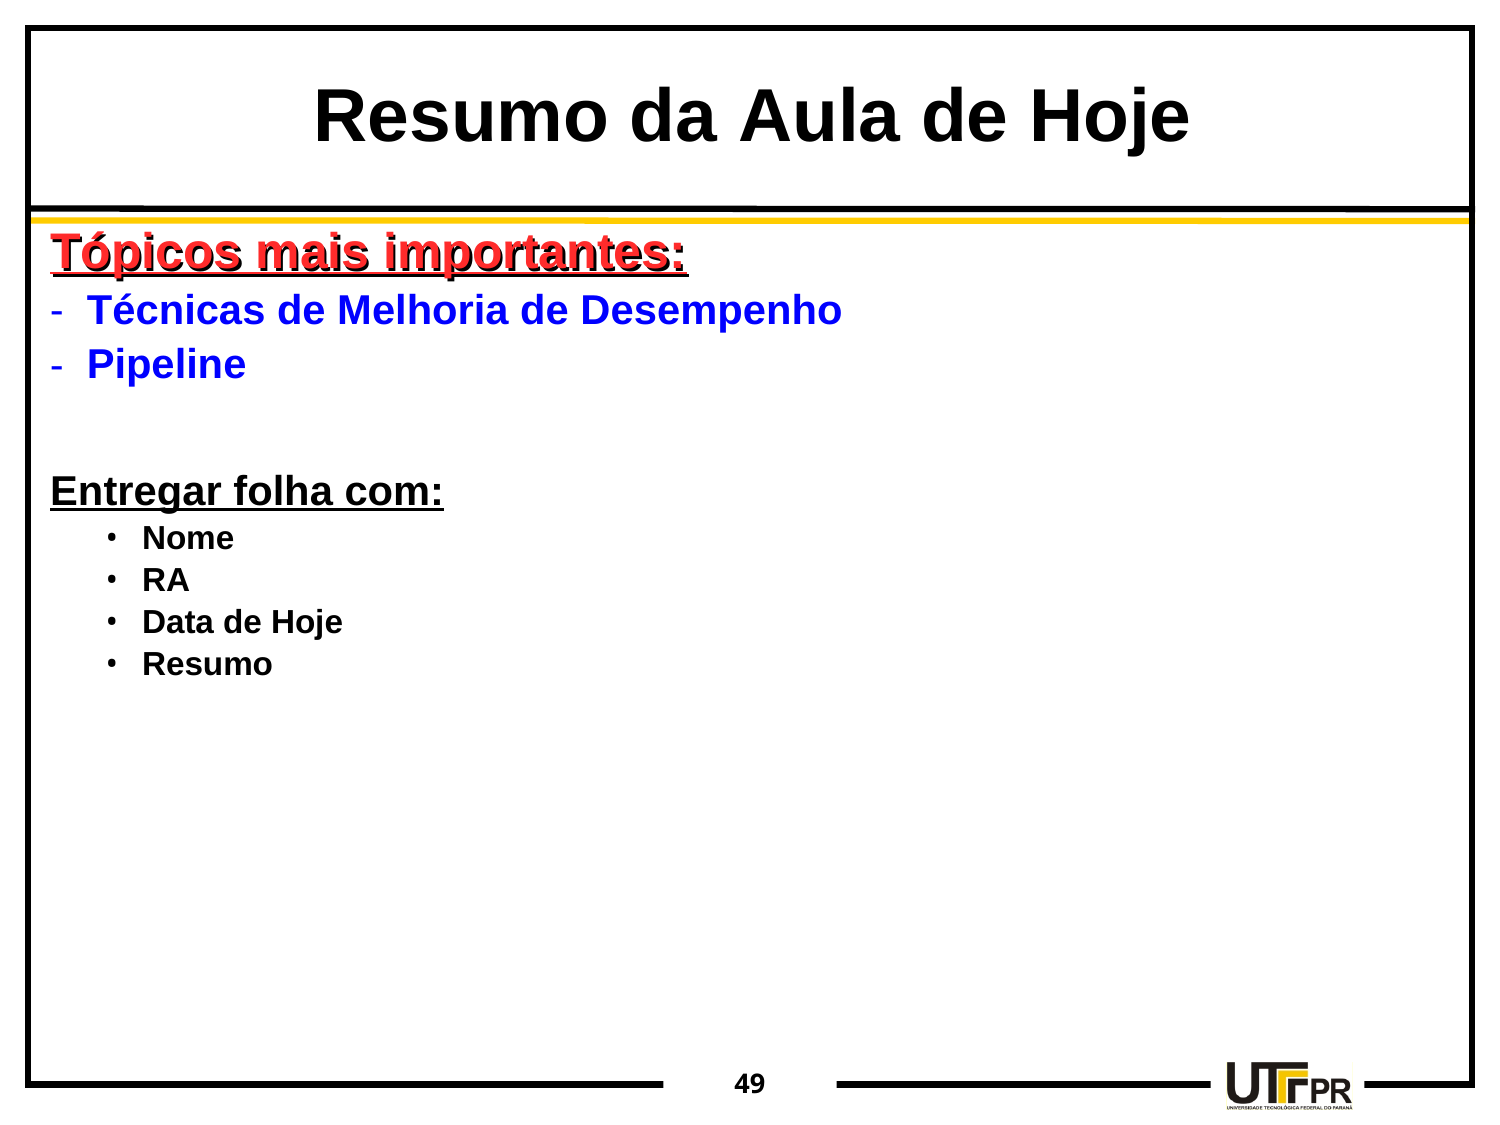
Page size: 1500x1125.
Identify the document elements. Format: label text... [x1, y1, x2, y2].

picture [1226, 1065, 1353, 1110]
title Resumo da Aula de Hoje [29, 73, 1477, 168]
list Tópicos mais importantes: Técnicas de Melhoria de Desempenho Pipeline Entregar folha com: Nome RA Data de Hoje Resumo [35, 225, 1471, 1065]
